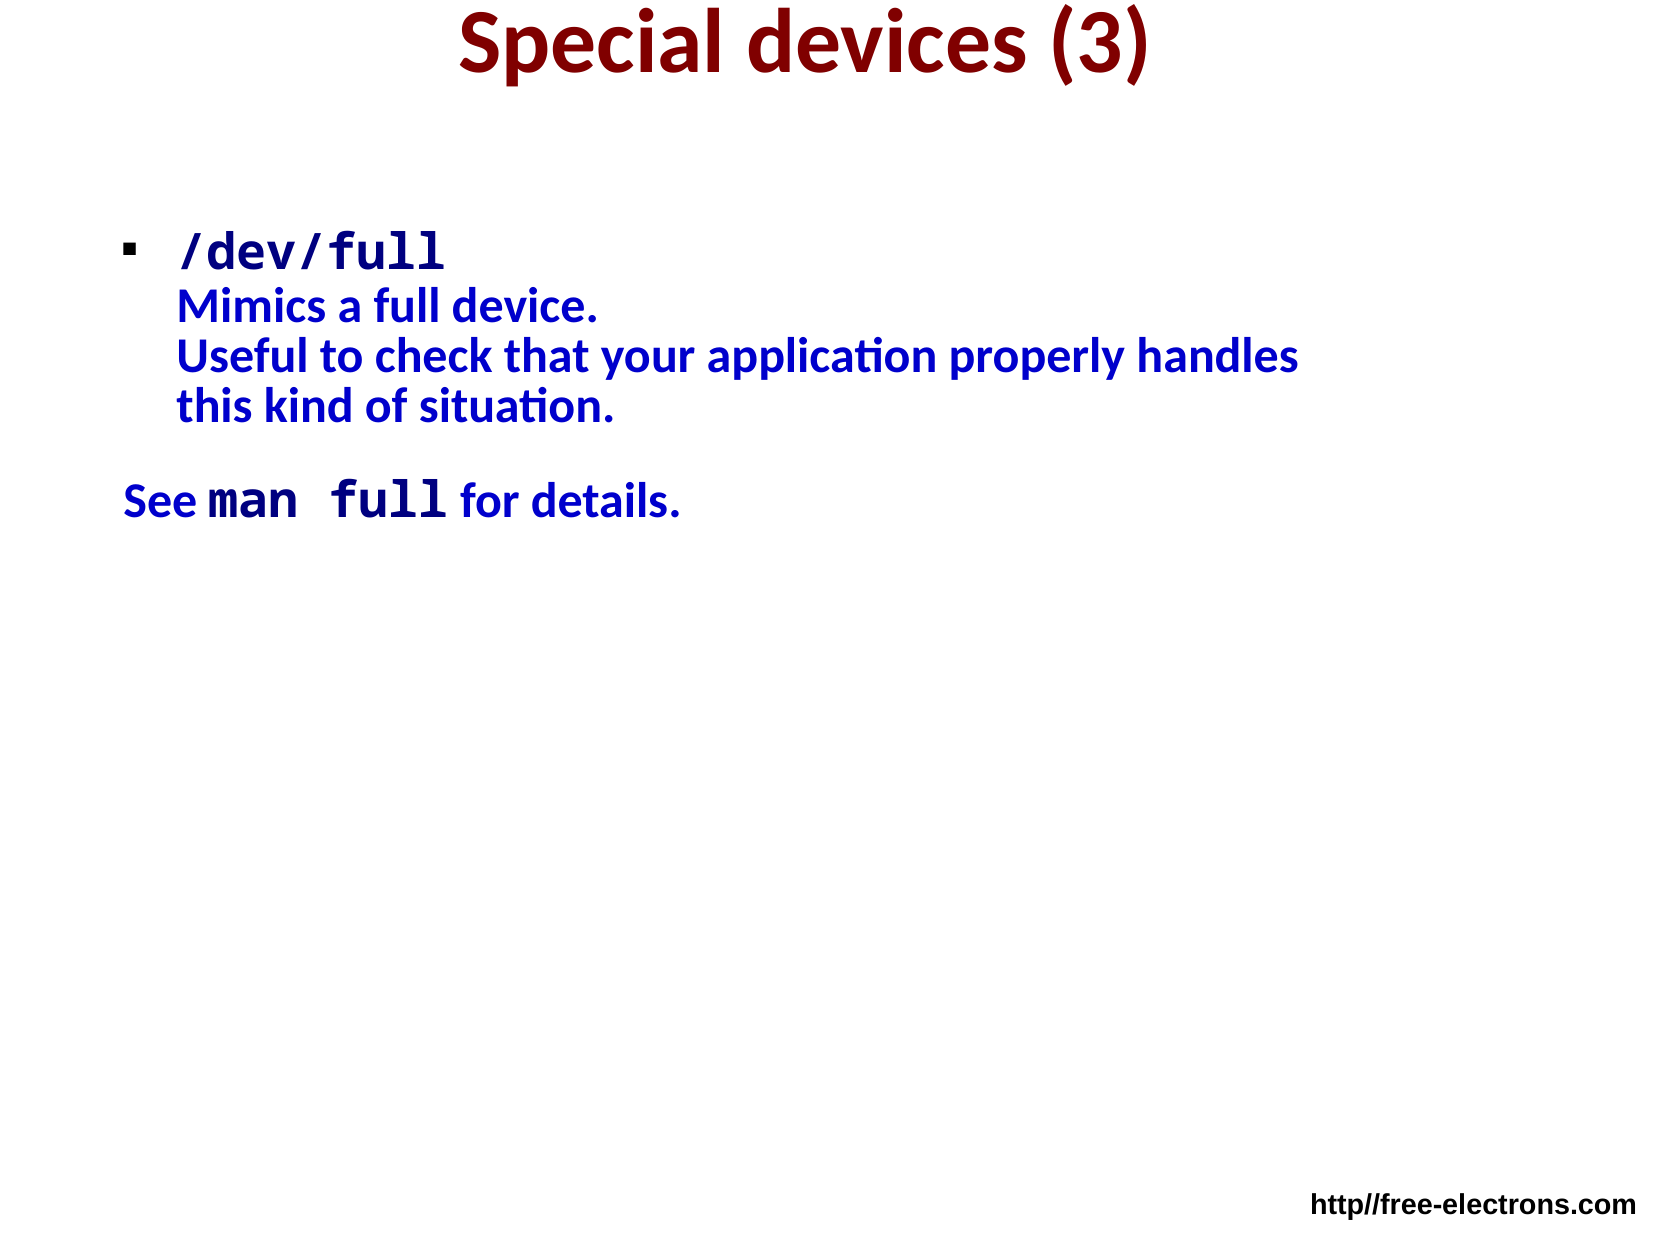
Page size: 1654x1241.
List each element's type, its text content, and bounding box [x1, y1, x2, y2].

text_box http//free-electrons.com [1287, 1181, 1653, 1241]
title Special devices (3) [60, 0, 1551, 106]
list /dev/full Mimics a full device. Useful to check that your application properly handles this kind of situation. See man full for details. [105, 216, 1518, 1066]
